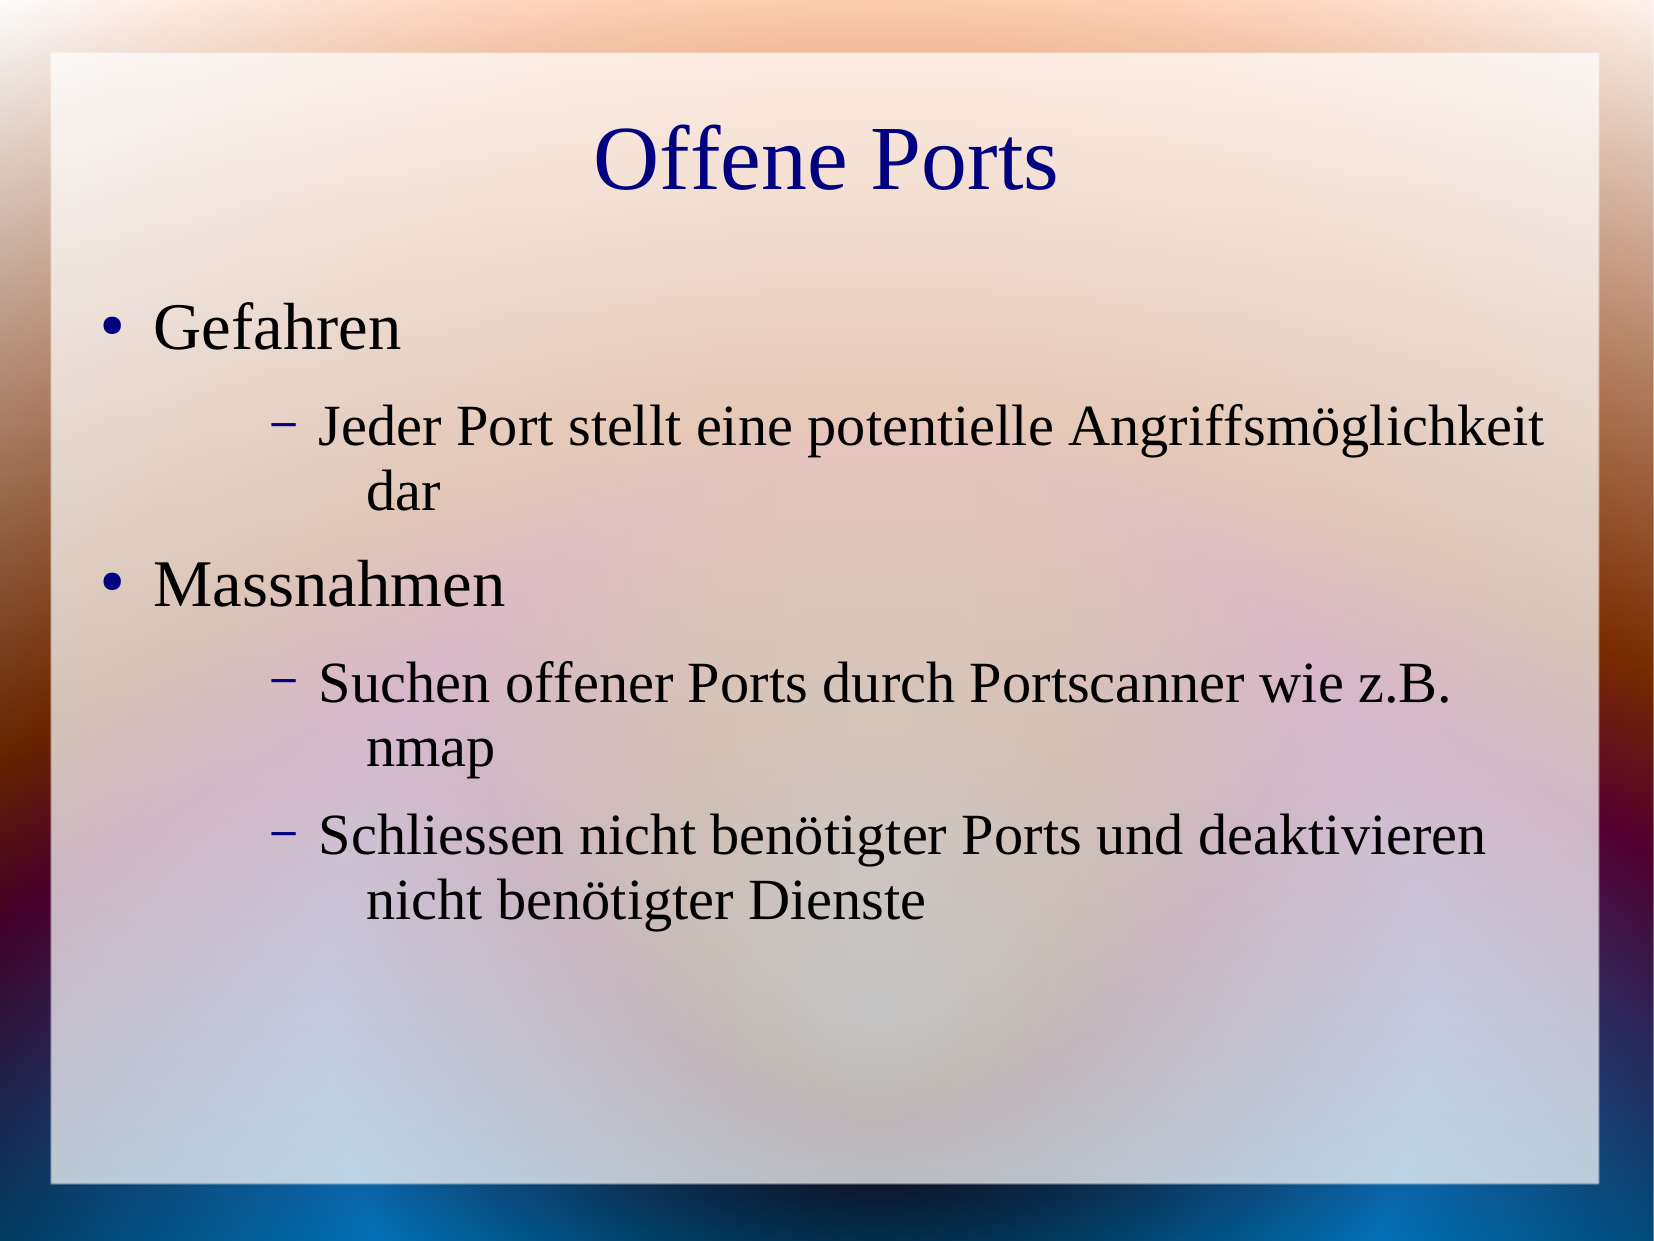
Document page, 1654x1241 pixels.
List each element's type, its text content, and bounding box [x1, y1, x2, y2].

title Offene Ports [82, 62, 1571, 256]
picture [0, 0, 1654, 1241]
list Gefahren Jeder Port stellt eine potentielle Angriffsmöglichkeit dar Massnahmen Suchen offener Ports durch Portscanner wie z.B. nmap Schliessen nicht benötigter Ports und deaktivieren nicht benötigter Dienste [82, 290, 1571, 1094]
